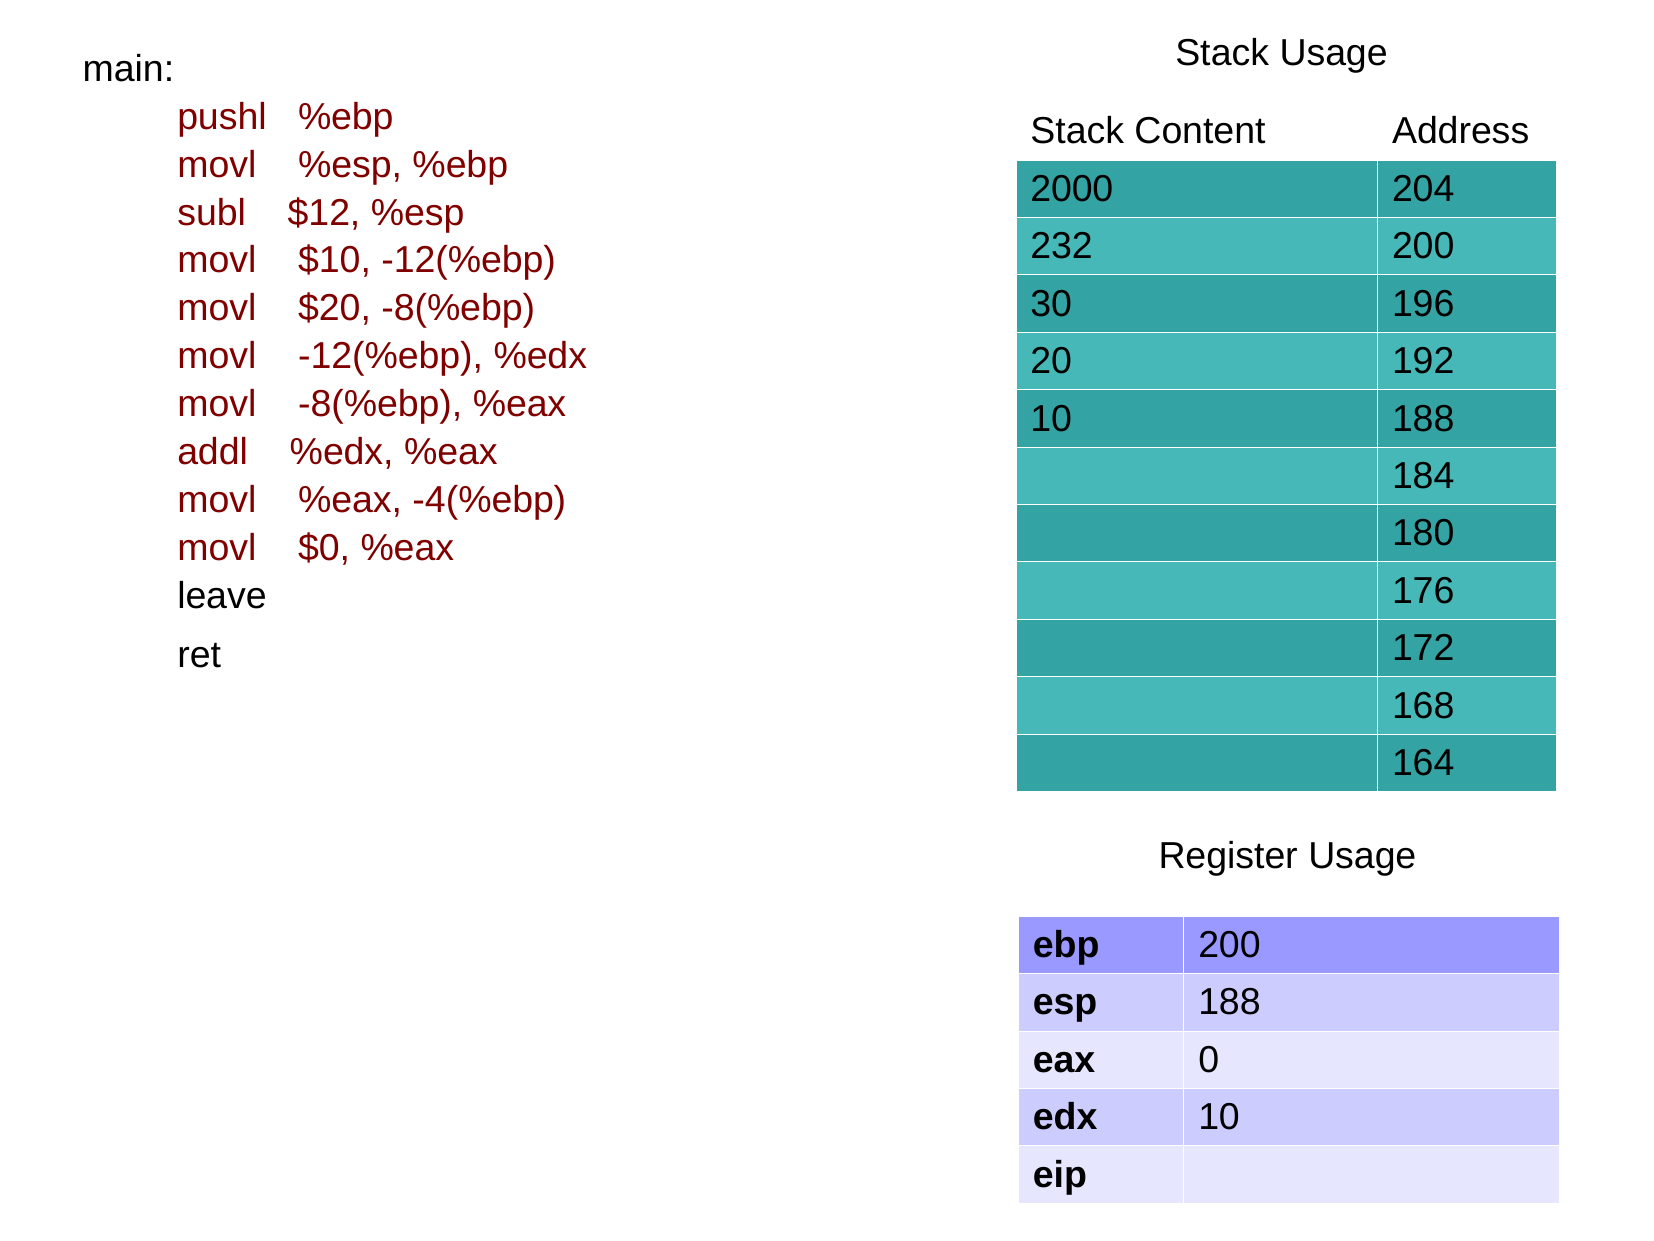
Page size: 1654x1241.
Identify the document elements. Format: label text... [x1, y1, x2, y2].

table_cell esp [1019, 974, 1183, 1031]
table_cell 188 [1378, 390, 1556, 447]
table_header Stack Content [1017, 103, 1377, 160]
table_cell 10 [1184, 1089, 1559, 1145]
table_cell [1017, 620, 1377, 676]
table_cell 2000 [1017, 161, 1377, 217]
table_cell 188 [1184, 974, 1559, 1031]
table_cell 176 [1378, 562, 1556, 619]
list main: pushl %ebp movl %esp, %ebp subl $12, %esp movl $10, -12(%ebp) movl $20, -8(%ebp) movl -12(%ebp), %edx movl -8(%ebp), %eax addl %edx, %eax movl %eax, -4(%ebp) movl $0, %eax leave ret [82, 47, 969, 1182]
table_cell 0 [1184, 1032, 1559, 1088]
table_cell [1017, 448, 1377, 504]
table_cell [1184, 1146, 1559, 1203]
table_cell 164 [1378, 735, 1556, 791]
table_cell 20 [1017, 333, 1377, 389]
table_cell 172 [1378, 620, 1556, 676]
table_cell [1017, 735, 1377, 791]
table_cell [1017, 677, 1377, 734]
table_cell 200 [1378, 218, 1556, 274]
table_cell eip [1019, 1146, 1183, 1203]
table_cell 30 [1017, 275, 1377, 332]
table_cell [1017, 562, 1377, 619]
table_cell eax [1019, 1032, 1183, 1088]
table_cell edx [1019, 1089, 1183, 1145]
table_header ebp [1019, 917, 1183, 973]
table_header Address [1378, 103, 1556, 160]
table_cell 10 [1017, 390, 1377, 447]
table_cell 168 [1378, 677, 1556, 734]
table_cell 196 [1378, 275, 1556, 332]
table_cell 204 [1378, 161, 1556, 217]
table_cell 232 [1017, 218, 1377, 274]
table_cell 180 [1378, 505, 1556, 561]
text_box Stack Usage [1009, 23, 1554, 81]
text_box Register Usage [1015, 826, 1560, 884]
table_cell 192 [1378, 333, 1556, 389]
table_cell [1017, 505, 1377, 561]
table_cell 184 [1378, 448, 1556, 504]
